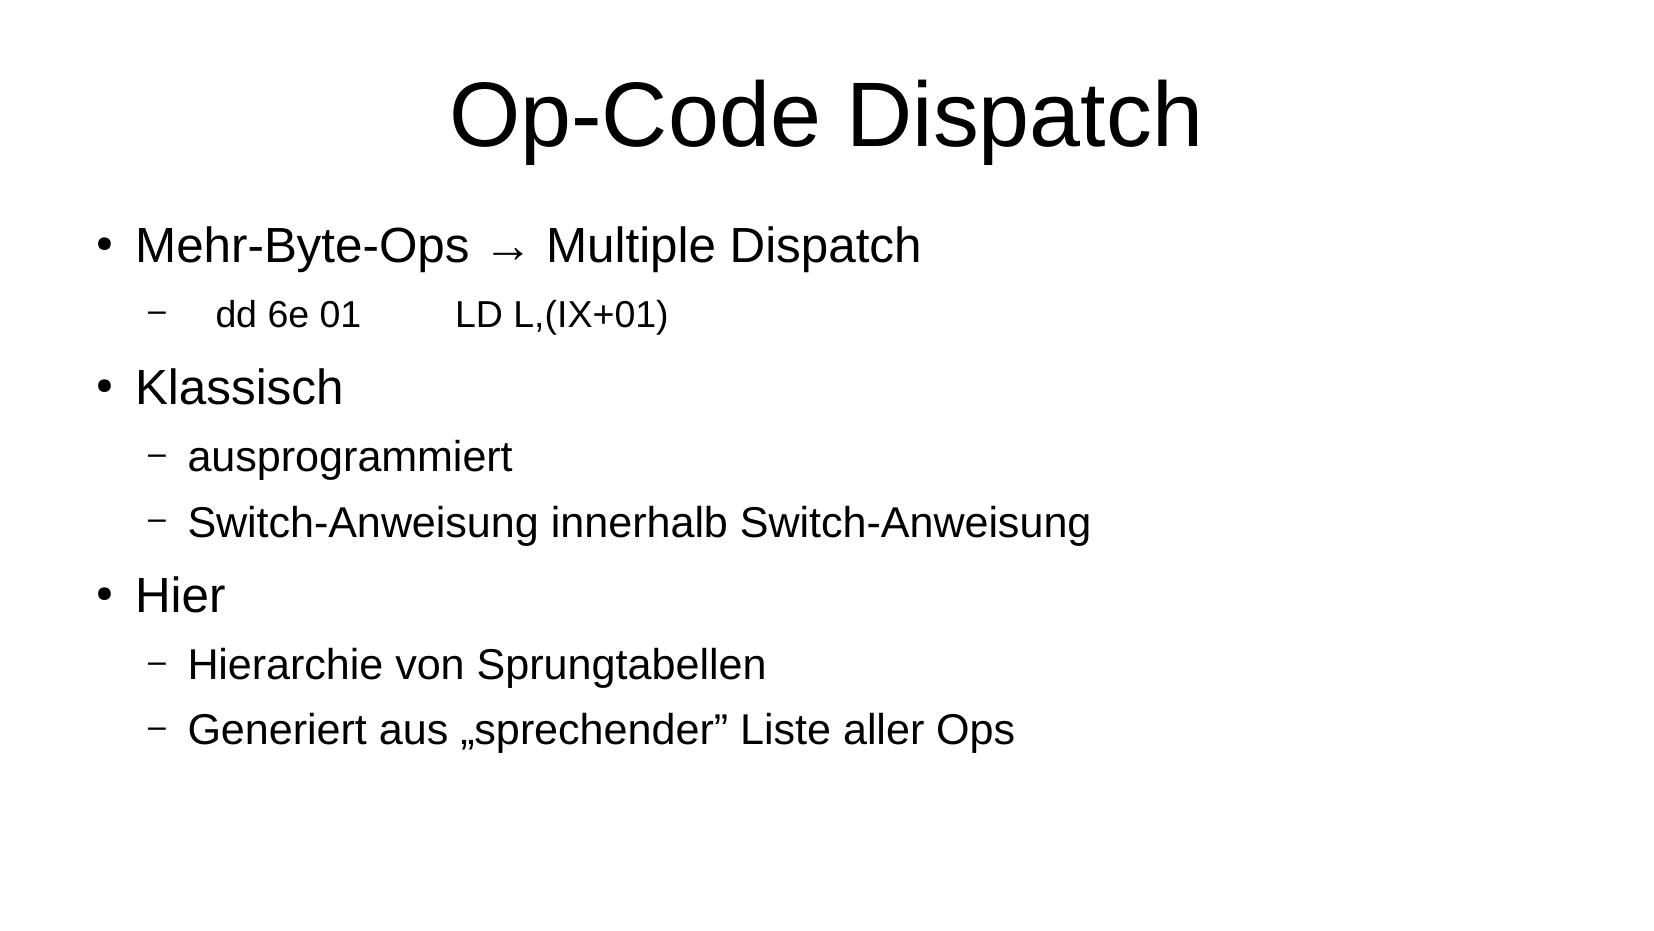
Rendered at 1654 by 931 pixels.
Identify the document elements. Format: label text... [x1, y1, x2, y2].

title Op-Code Dispatch [82, 37, 1571, 193]
list Mehr-Byte-Ops → Multiple Dispatch Klassisch ausprogrammiert Switch-Anweisung innerhalb Switch-Anweisung Hier Hierarchie von Sprungtabellen Generiert aus „sprechender” Liste aller Ops [82, 217, 1571, 758]
text_box dd 6e 01 LD L,(IX+01) [200, 285, 684, 343]
